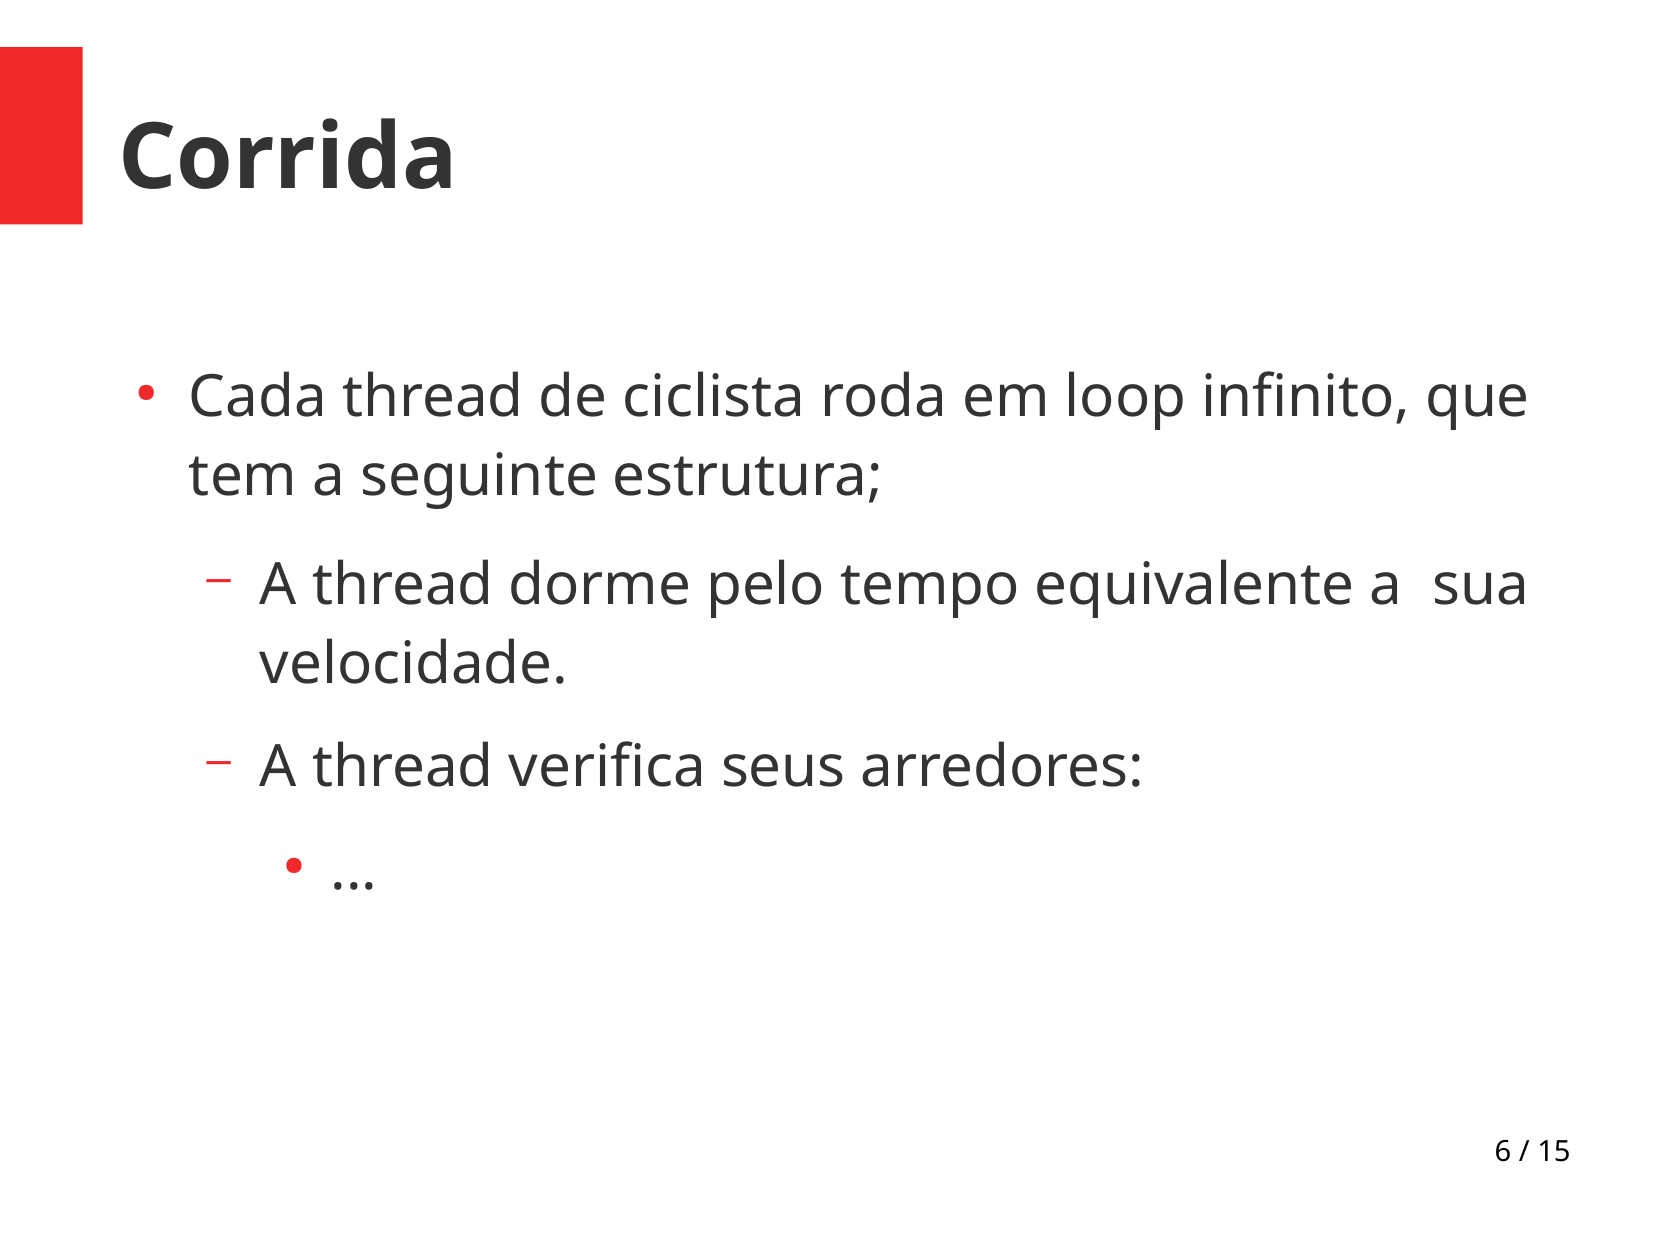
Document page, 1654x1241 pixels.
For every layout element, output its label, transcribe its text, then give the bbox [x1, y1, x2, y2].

title Corrida [118, 49, 1571, 257]
list Cada thread de ciclista roda em loop infinito, que tem a seguinte estrutura; A thread dorme pelo tempo equivalente a sua velocidade. A thread verifica seus arredores: ... [118, 354, 1536, 1074]
